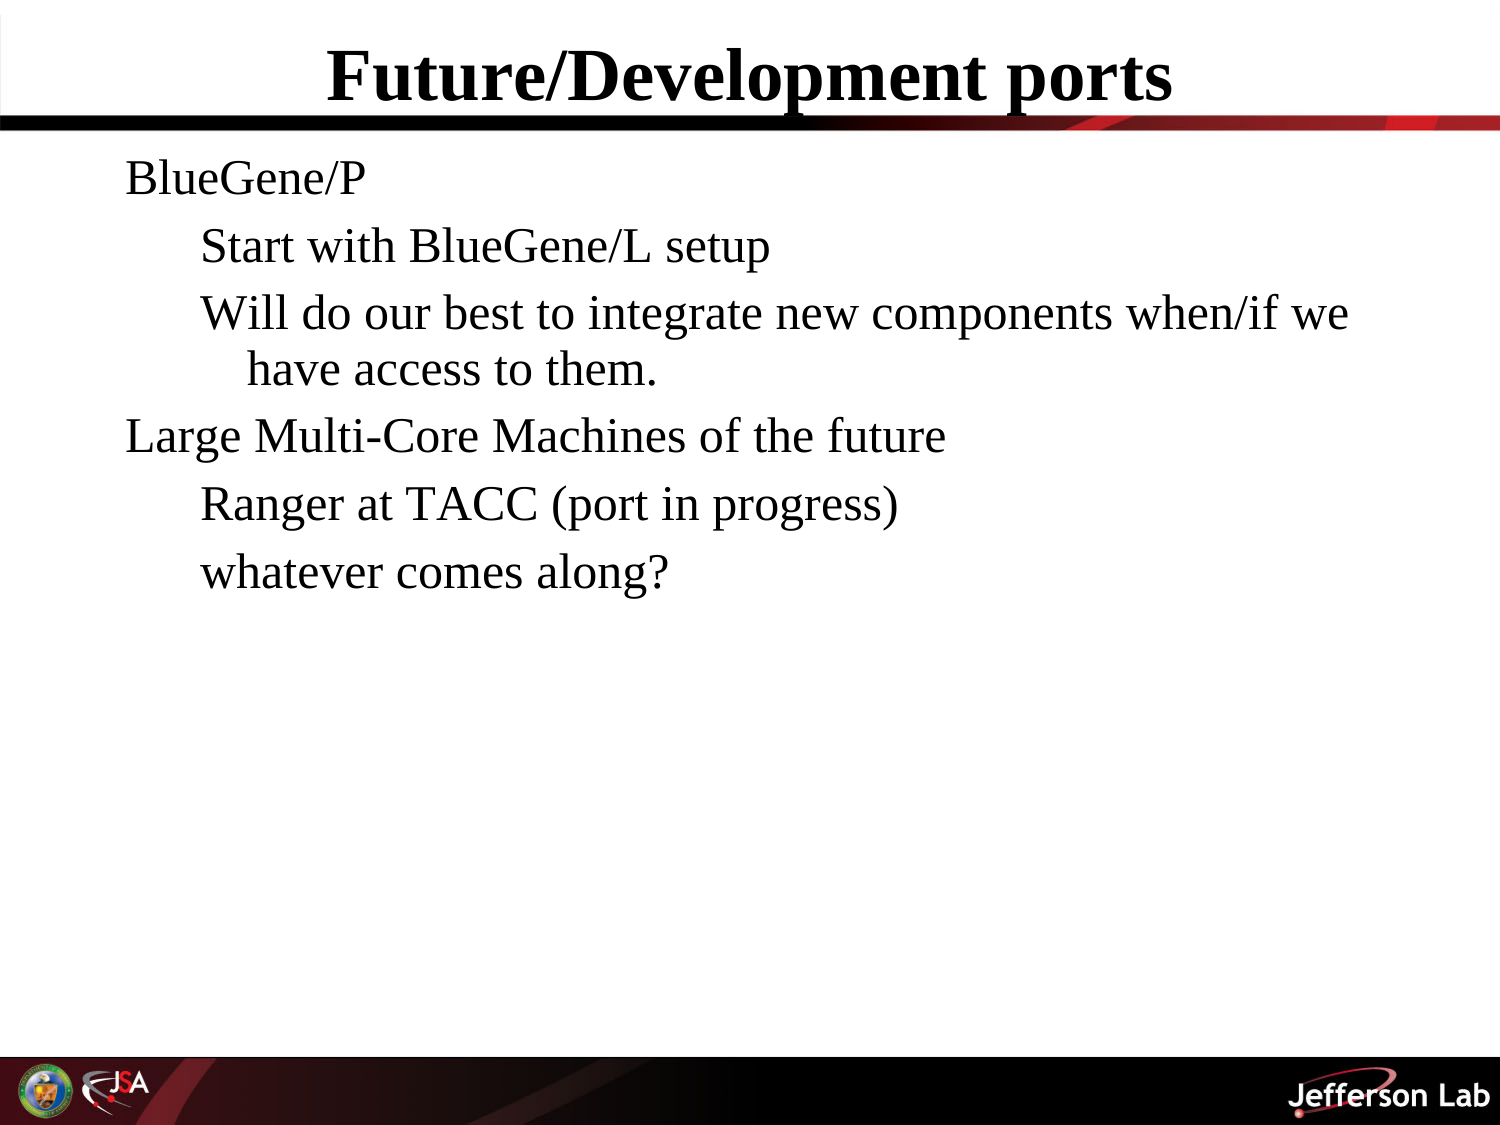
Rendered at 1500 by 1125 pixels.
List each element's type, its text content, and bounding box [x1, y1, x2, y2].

list BlueGene/P Start with BlueGene/L setup Will do our best to integrate new components when/if we have access to them. Large Multi-Core Machines of the future Ranger at TACC (port in progress) whatever comes along? [125, 149, 1401, 1011]
picture [0, 0, 1500, 1125]
title Future/Development ports [112, 7, 1388, 143]
